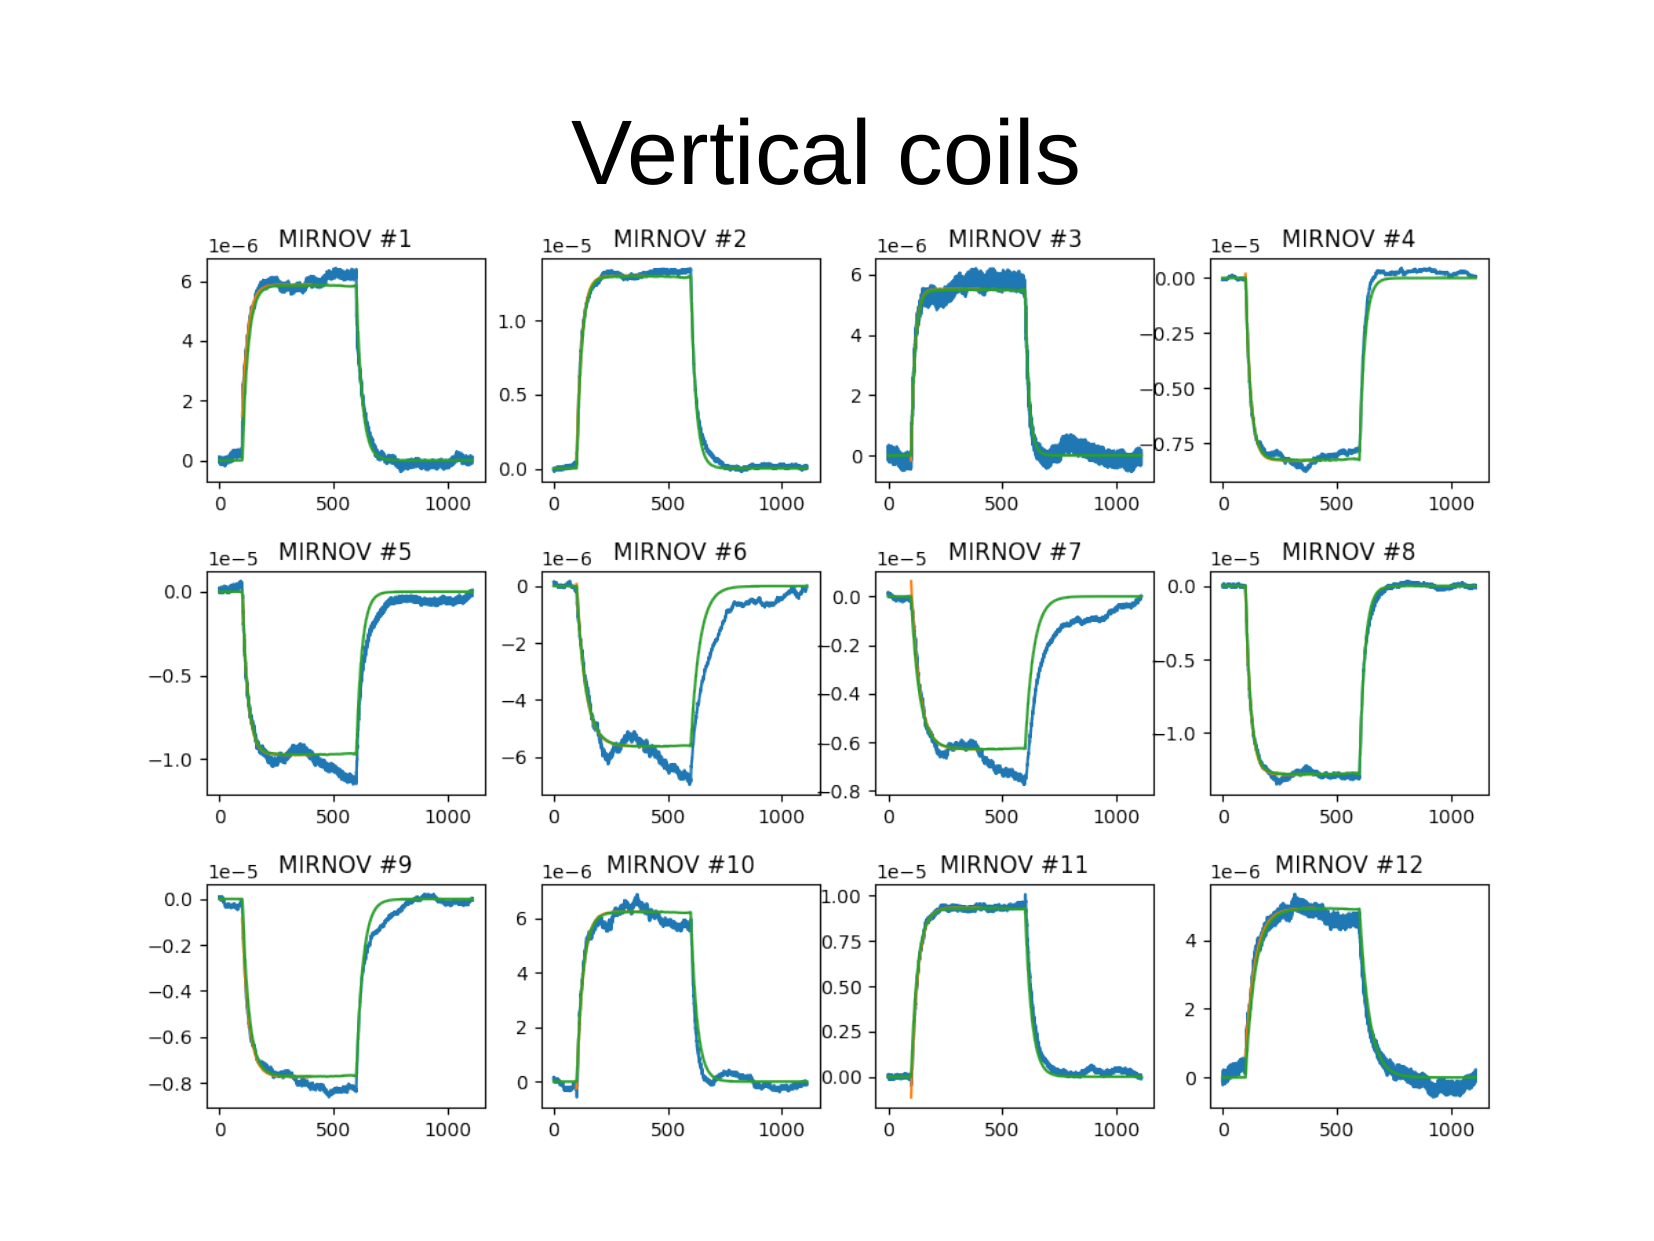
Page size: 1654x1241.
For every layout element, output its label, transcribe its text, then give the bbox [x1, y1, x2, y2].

picture [0, 126, 1654, 1229]
title Vertical coils [82, 49, 1571, 126]
